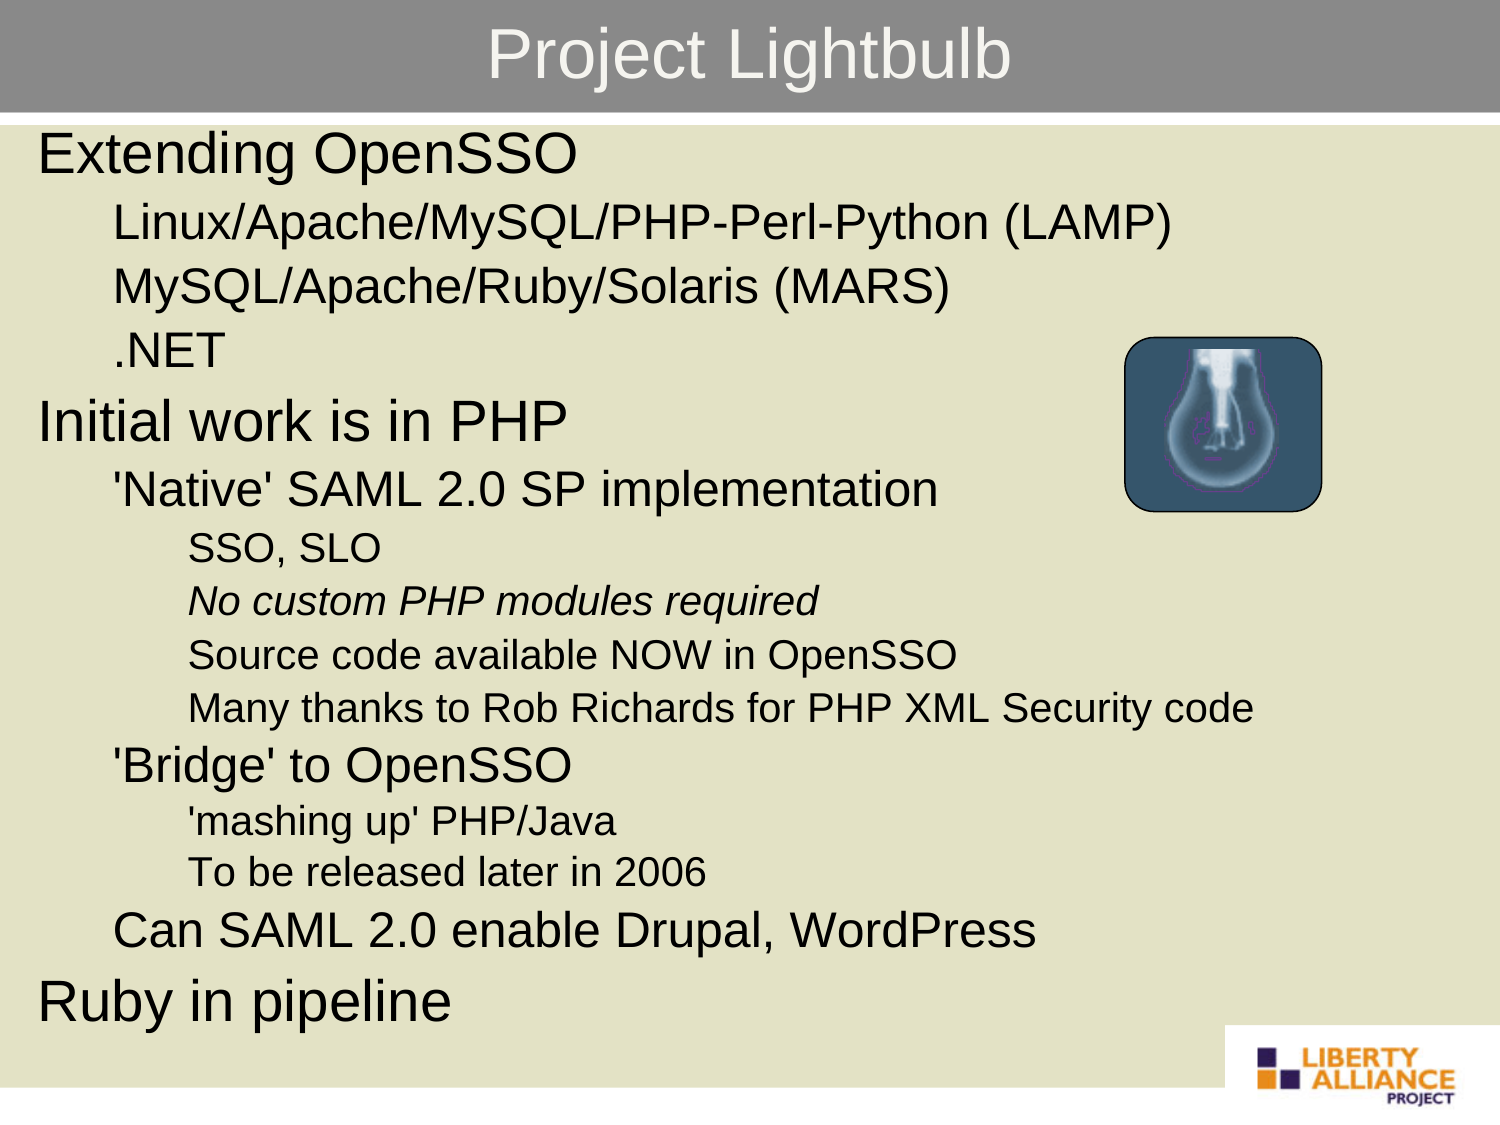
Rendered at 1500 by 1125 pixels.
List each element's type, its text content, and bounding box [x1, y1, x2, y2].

title Project Lightbulb [112, 7, 1388, 106]
list Extending OpenSSO Linux/Apache/MySQL/PHP-Perl-Python (LAMP) MySQL/Apache/Ruby/Solaris (MARS) .NET Initial work is in PHP 'Native' SAML 2.0 SP implementation SSO, SLO No custom PHP modules required Source code available NOW in OpenSSO Many thanks to Rob Richards for PHP XML Security code 'Bridge' to OpenSSO 'mashing up' PHP/Java To be released later in 2006 Can SAML 2.0 enable Drupal, WordPress Ruby in pipeline [37, 124, 1463, 1091]
text_box [1124, 337, 1322, 512]
picture [1164, 349, 1279, 510]
picture [1237, 1027, 1500, 1125]
